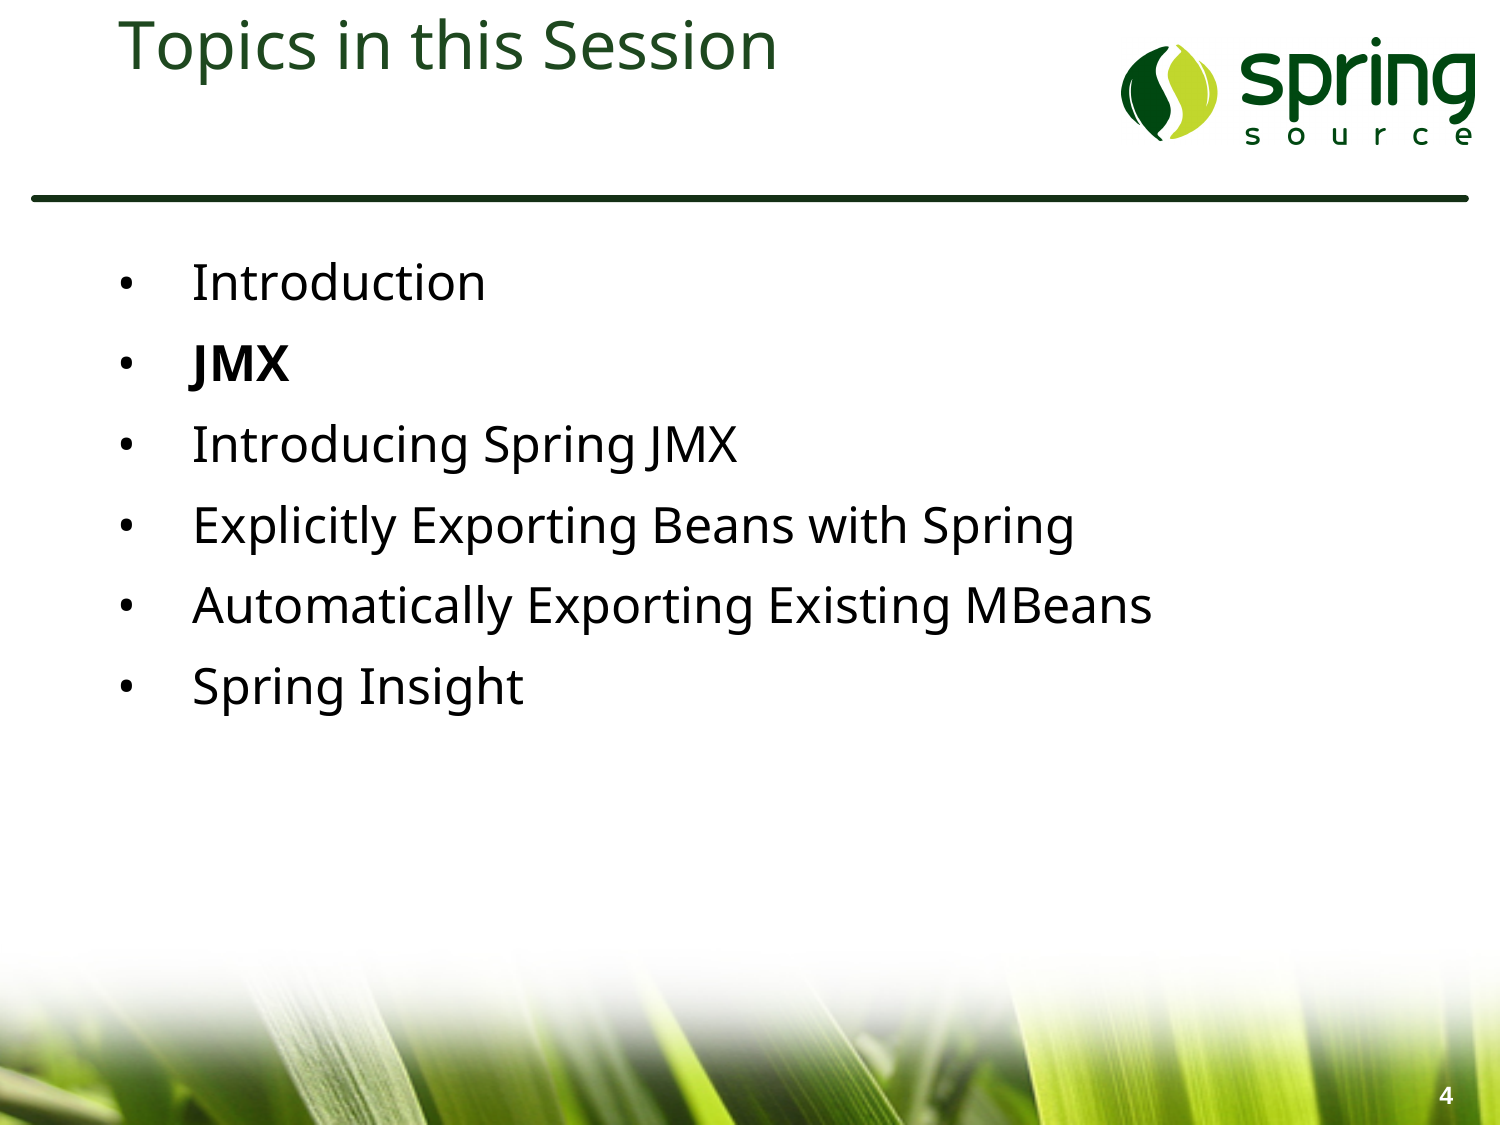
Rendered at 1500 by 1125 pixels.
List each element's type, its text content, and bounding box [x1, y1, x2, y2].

picture [1136, 37, 1475, 145]
picture [0, 944, 1500, 1125]
title Topics in this Session [103, 0, 1136, 178]
list Introduction JMX Introducing Spring JMX Explicitly Exporting Beans with Spring Automatically Exporting Existing MBeans Spring Insight [103, 239, 1394, 903]
